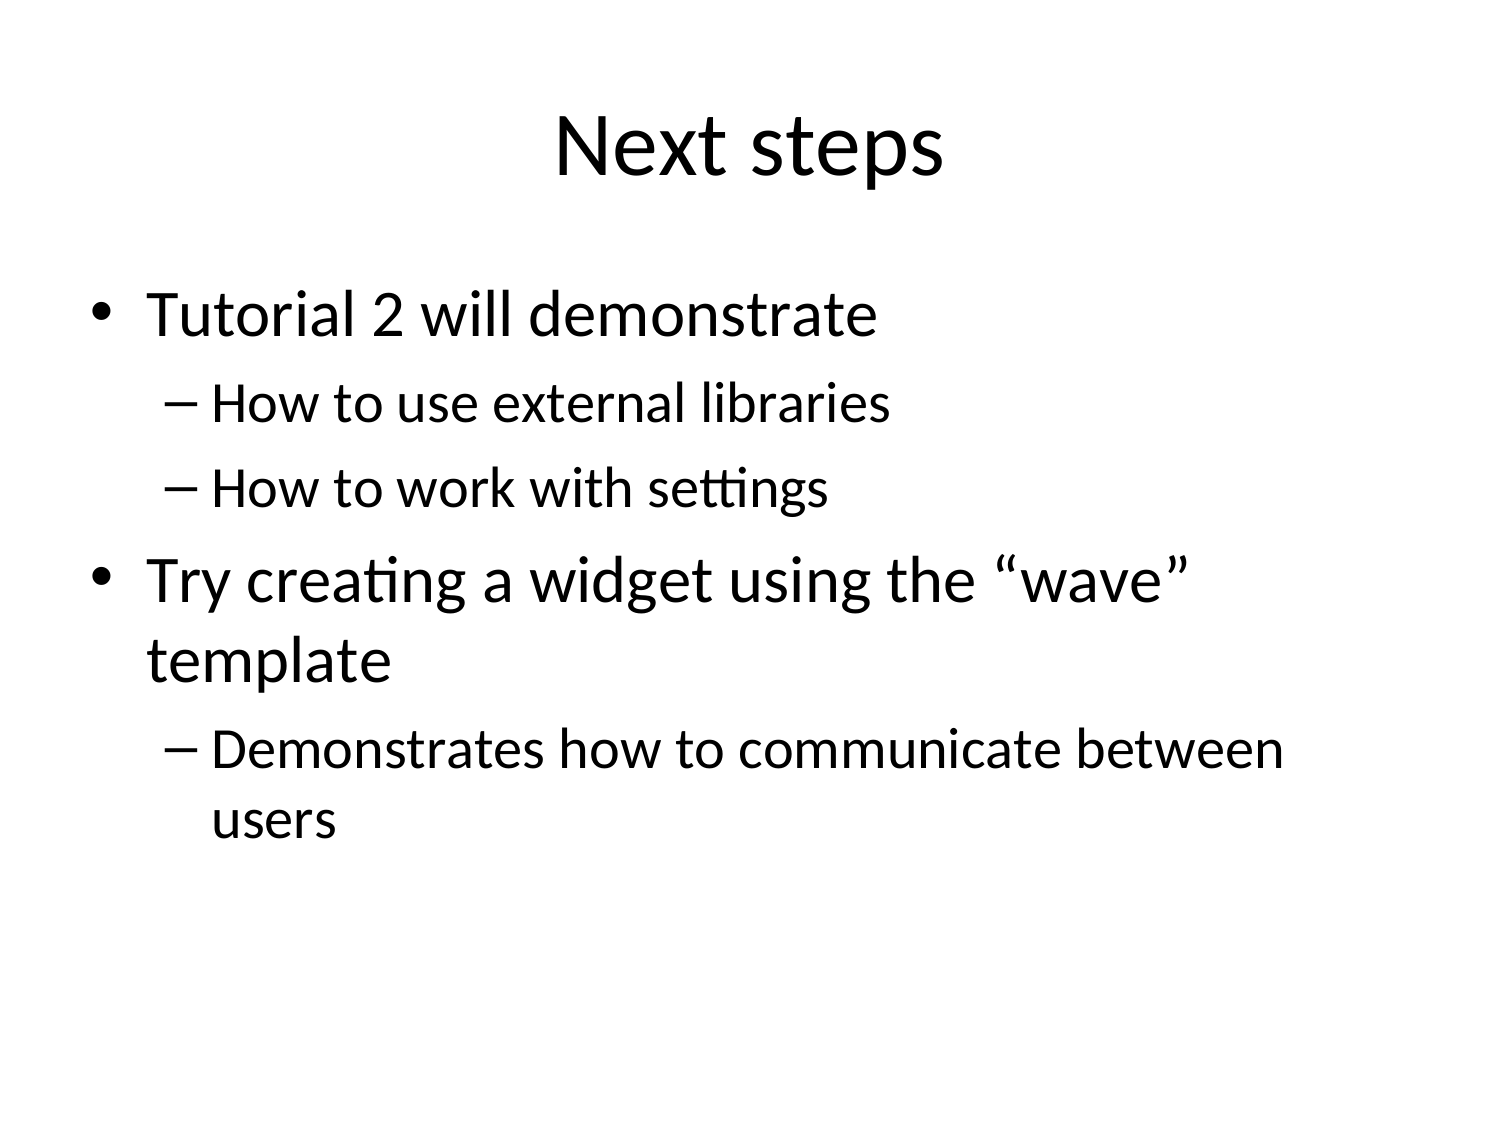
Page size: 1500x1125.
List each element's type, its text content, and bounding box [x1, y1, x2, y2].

title Next steps [75, 37, 1426, 241]
list Tutorial 2 will demonstrate How to use external libraries How to work with settings Try creating a widget using the “wave” template Demonstrates how to communicate between users [75, 262, 1426, 1021]
